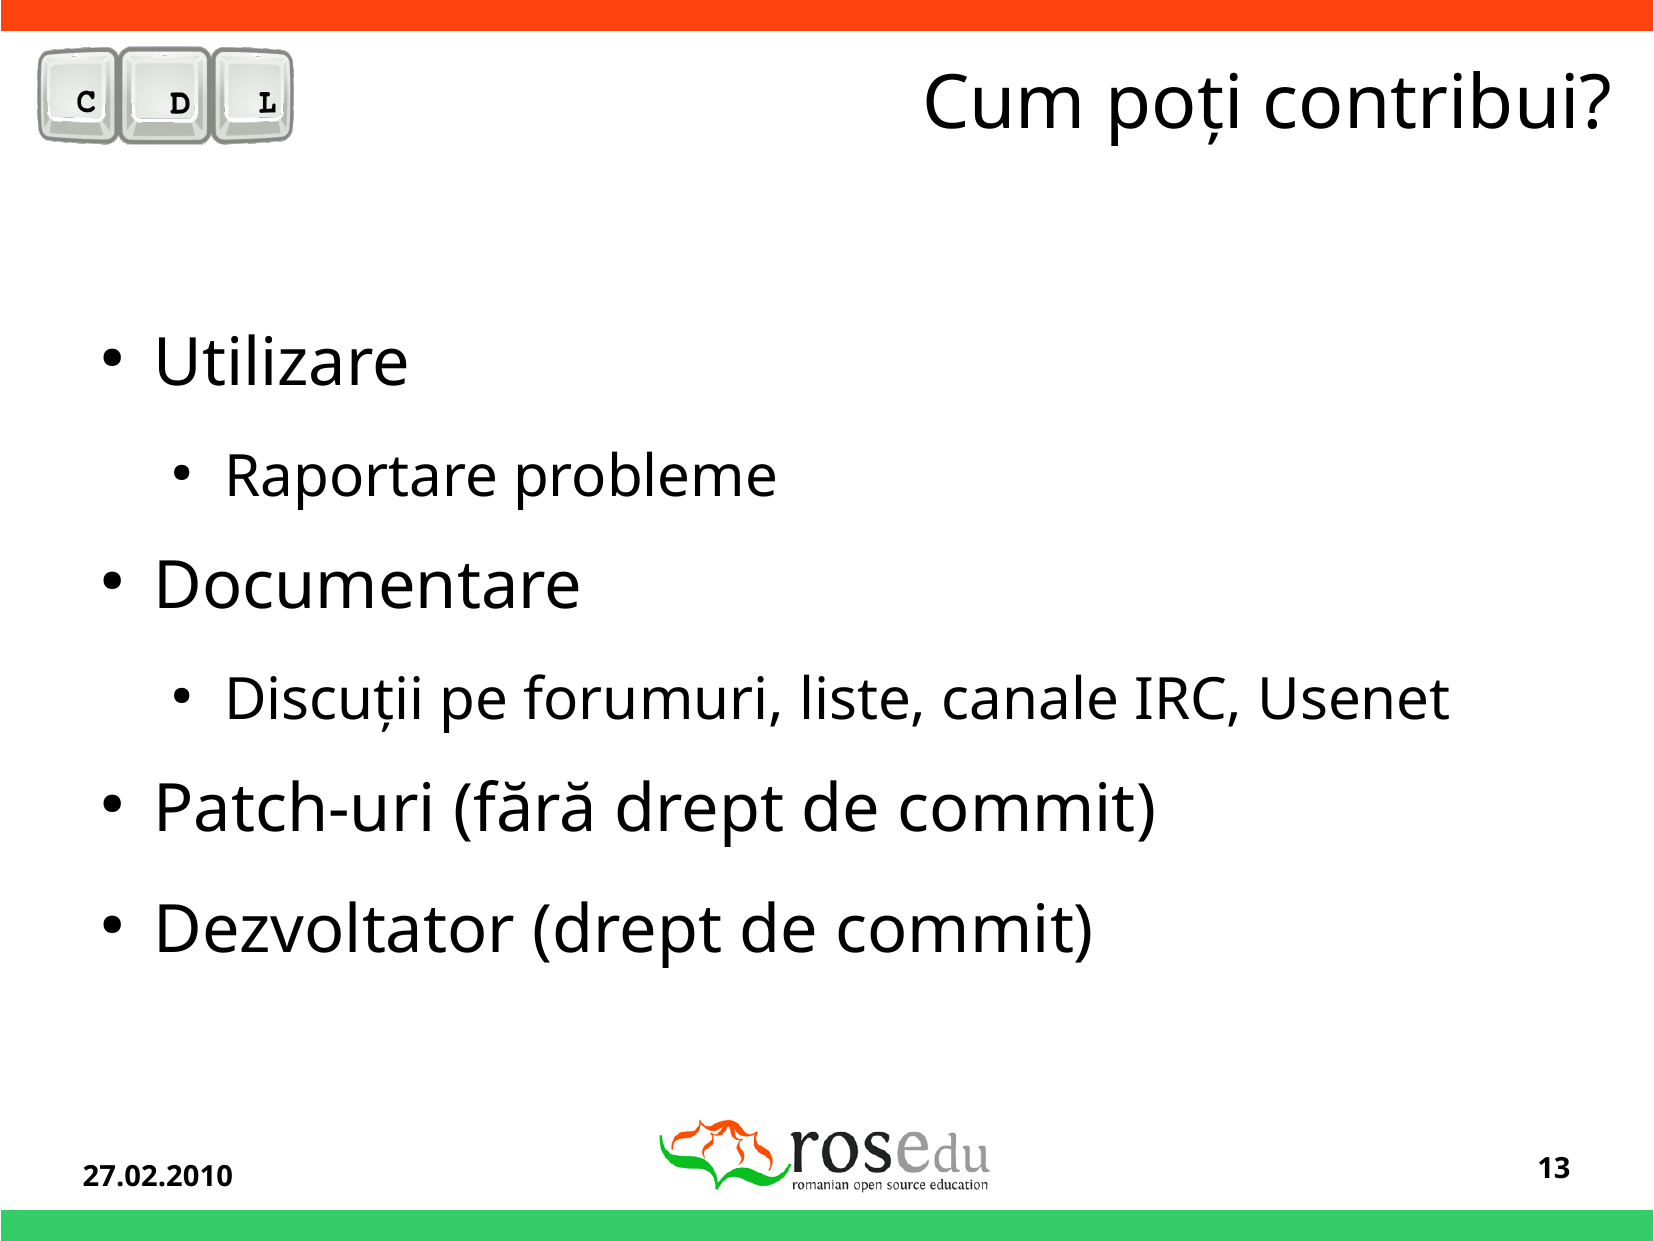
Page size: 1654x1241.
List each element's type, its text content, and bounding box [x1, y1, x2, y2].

title Cum poți contribui? [300, 52, 1613, 146]
list Utilizare Raportare probleme Documentare Discuții pe forumuri, liste, canale IRC, Usenet Patch-uri (fără drept de commit) Dezvoltator (drept de commit) [82, 182, 1571, 1104]
picture [37, 46, 294, 145]
picture [656, 1104, 1005, 1209]
